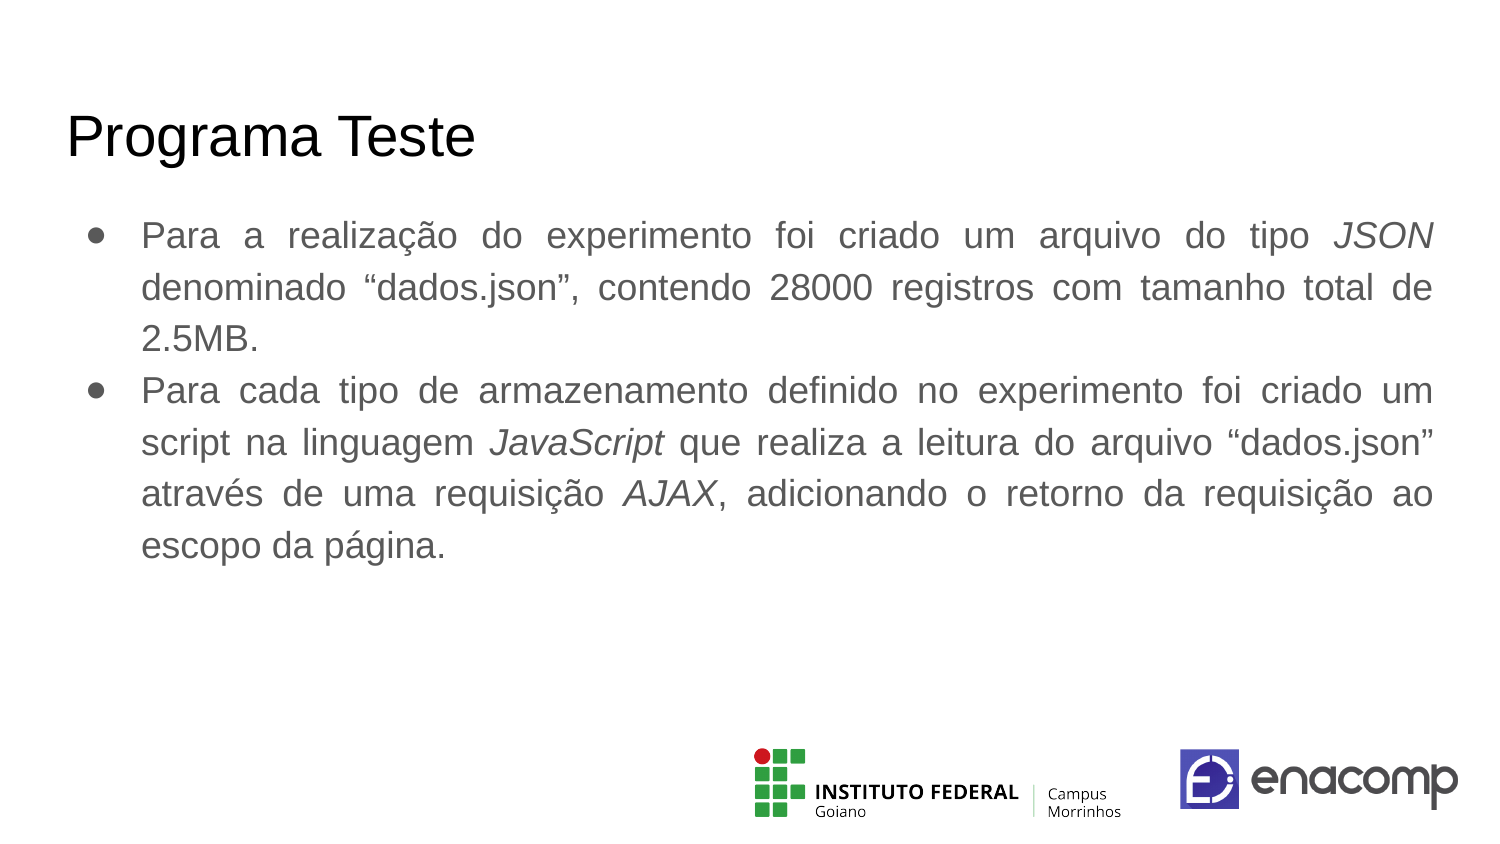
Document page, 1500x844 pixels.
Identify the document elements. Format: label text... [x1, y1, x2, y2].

title Programa Teste [51, 72, 1449, 167]
list Para a realização do experimento foi criado um arquivo do tipo JSON denominado “dados.json”, contendo 28000 registros com tamanho total de 2.5MB. Para cada tipo de armazenamento definido no experimento foi criado um script na linguagem JavaScript que realiza a leitura do arquivo “dados.json” através de uma requisição AJAX, adicionando o retorno da requisição ao escopo da página. [51, 189, 1449, 750]
picture [739, 649, 1129, 844]
picture [1180, 749, 1458, 810]
